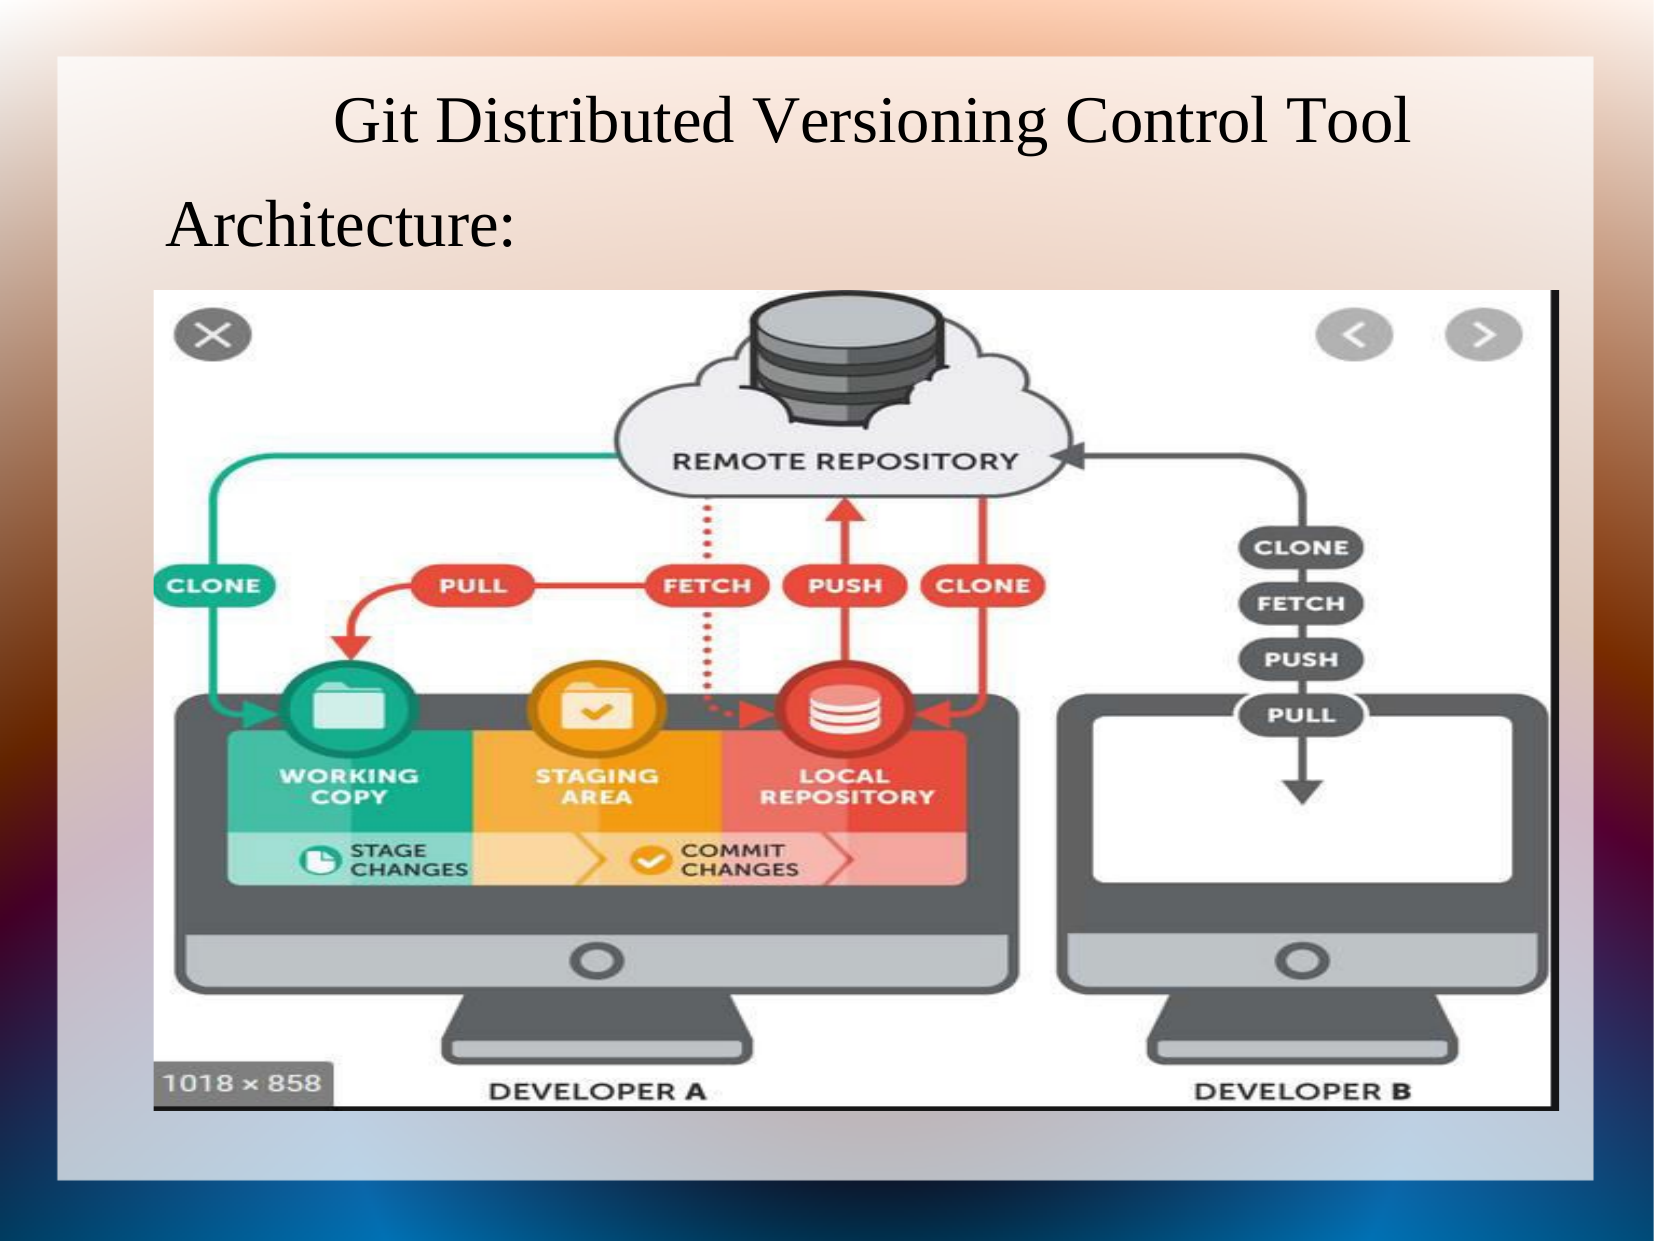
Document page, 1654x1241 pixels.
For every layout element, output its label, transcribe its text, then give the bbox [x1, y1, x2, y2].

list Git Distributed Versioning Control Tool Architecture: [94, 83, 1583, 1146]
picture [0, 0, 1654, 1241]
text_box [153, 290, 1560, 1111]
